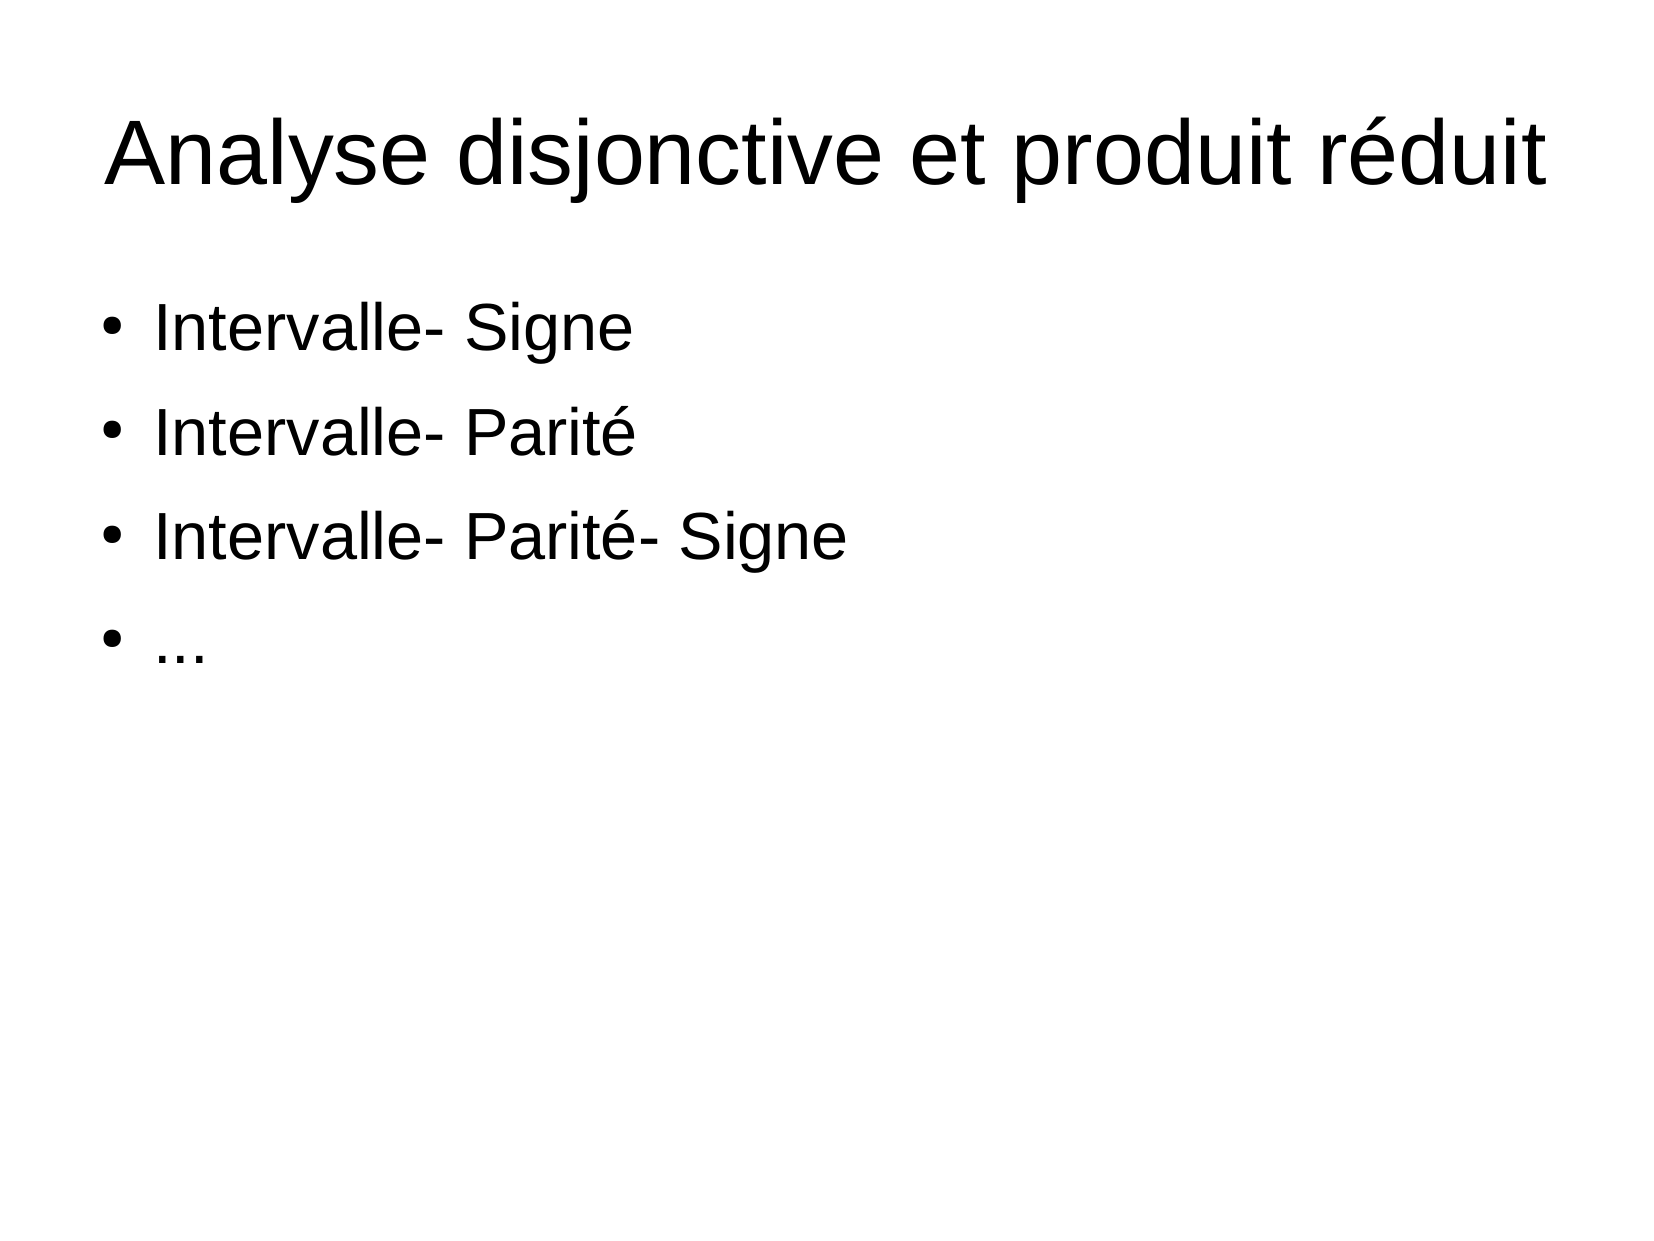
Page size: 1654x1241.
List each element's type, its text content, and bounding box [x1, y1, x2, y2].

list Intervalle- Signe Intervalle- Parité Intervalle- Parité- Signe ... [82, 290, 1571, 1010]
title Analyse disjonctive et produit réduit [82, 49, 1571, 257]
